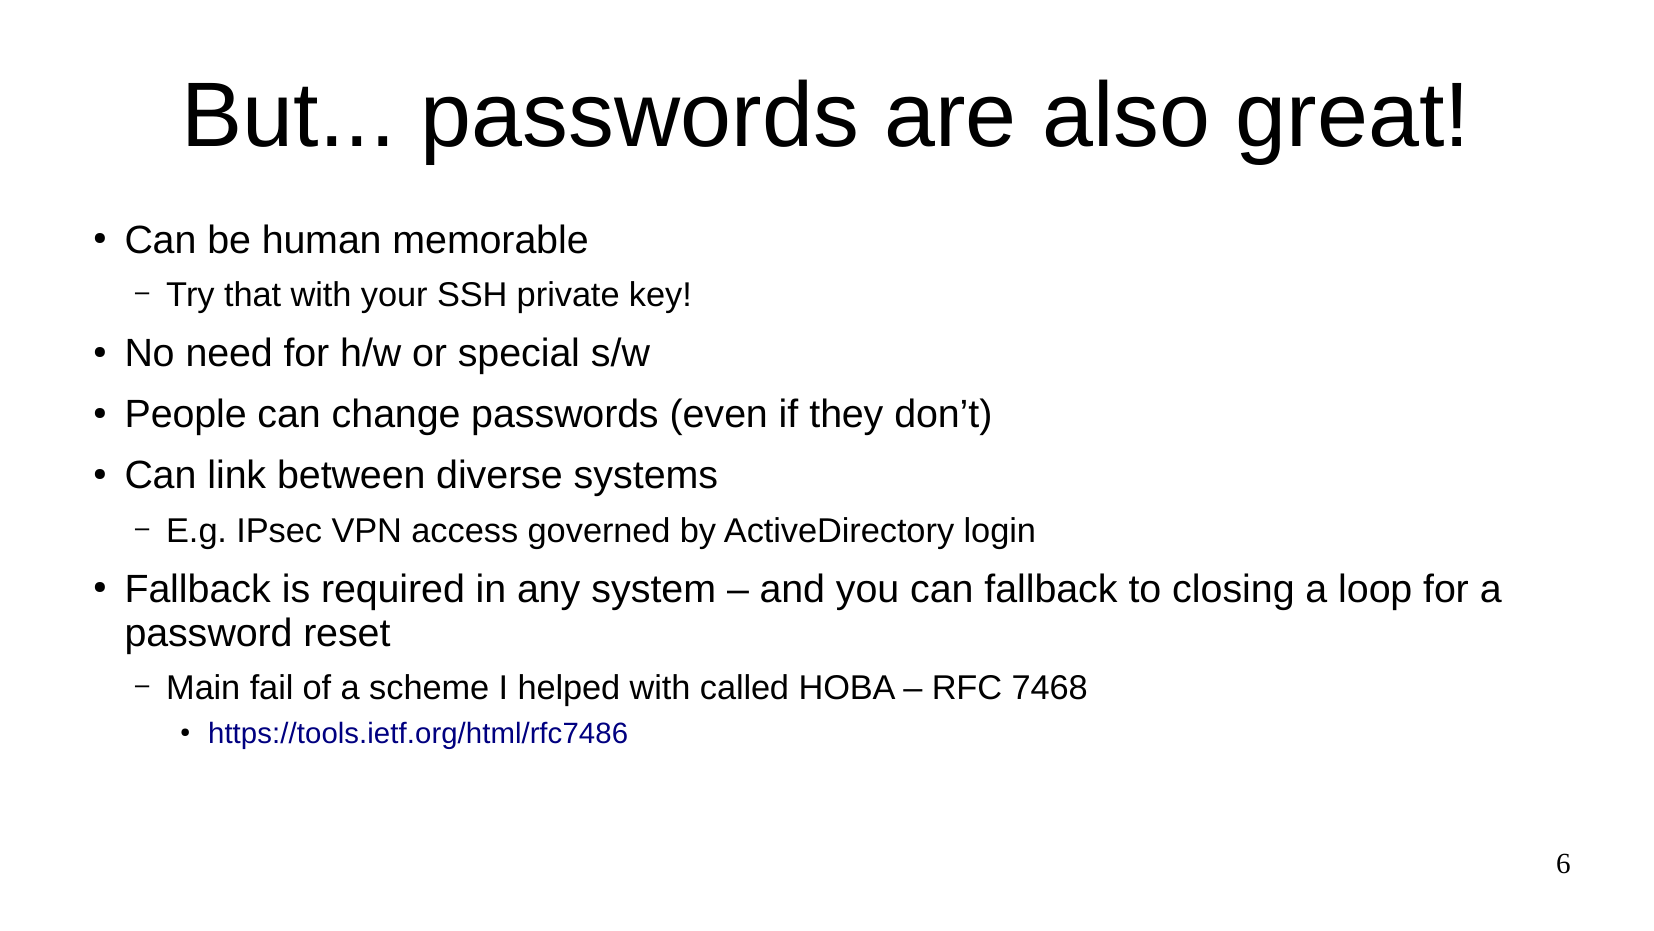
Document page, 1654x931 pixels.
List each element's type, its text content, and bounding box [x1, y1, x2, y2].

list Can be human memorable Try that with your SSH private key! No need for h/w or special s/w People can change passwords (even if they don’t) Can link between diverse systems E.g. IPsec VPN access governed by ActiveDirectory login Fallback is required in any system – and you can fallback to closing a loop for a password reset Main fail of a scheme I helped with called HOBA – RFC 7468 https://tools.ietf.org/html/rfc7486 [82, 217, 1571, 758]
title But... passwords are also great! [82, 37, 1571, 193]
